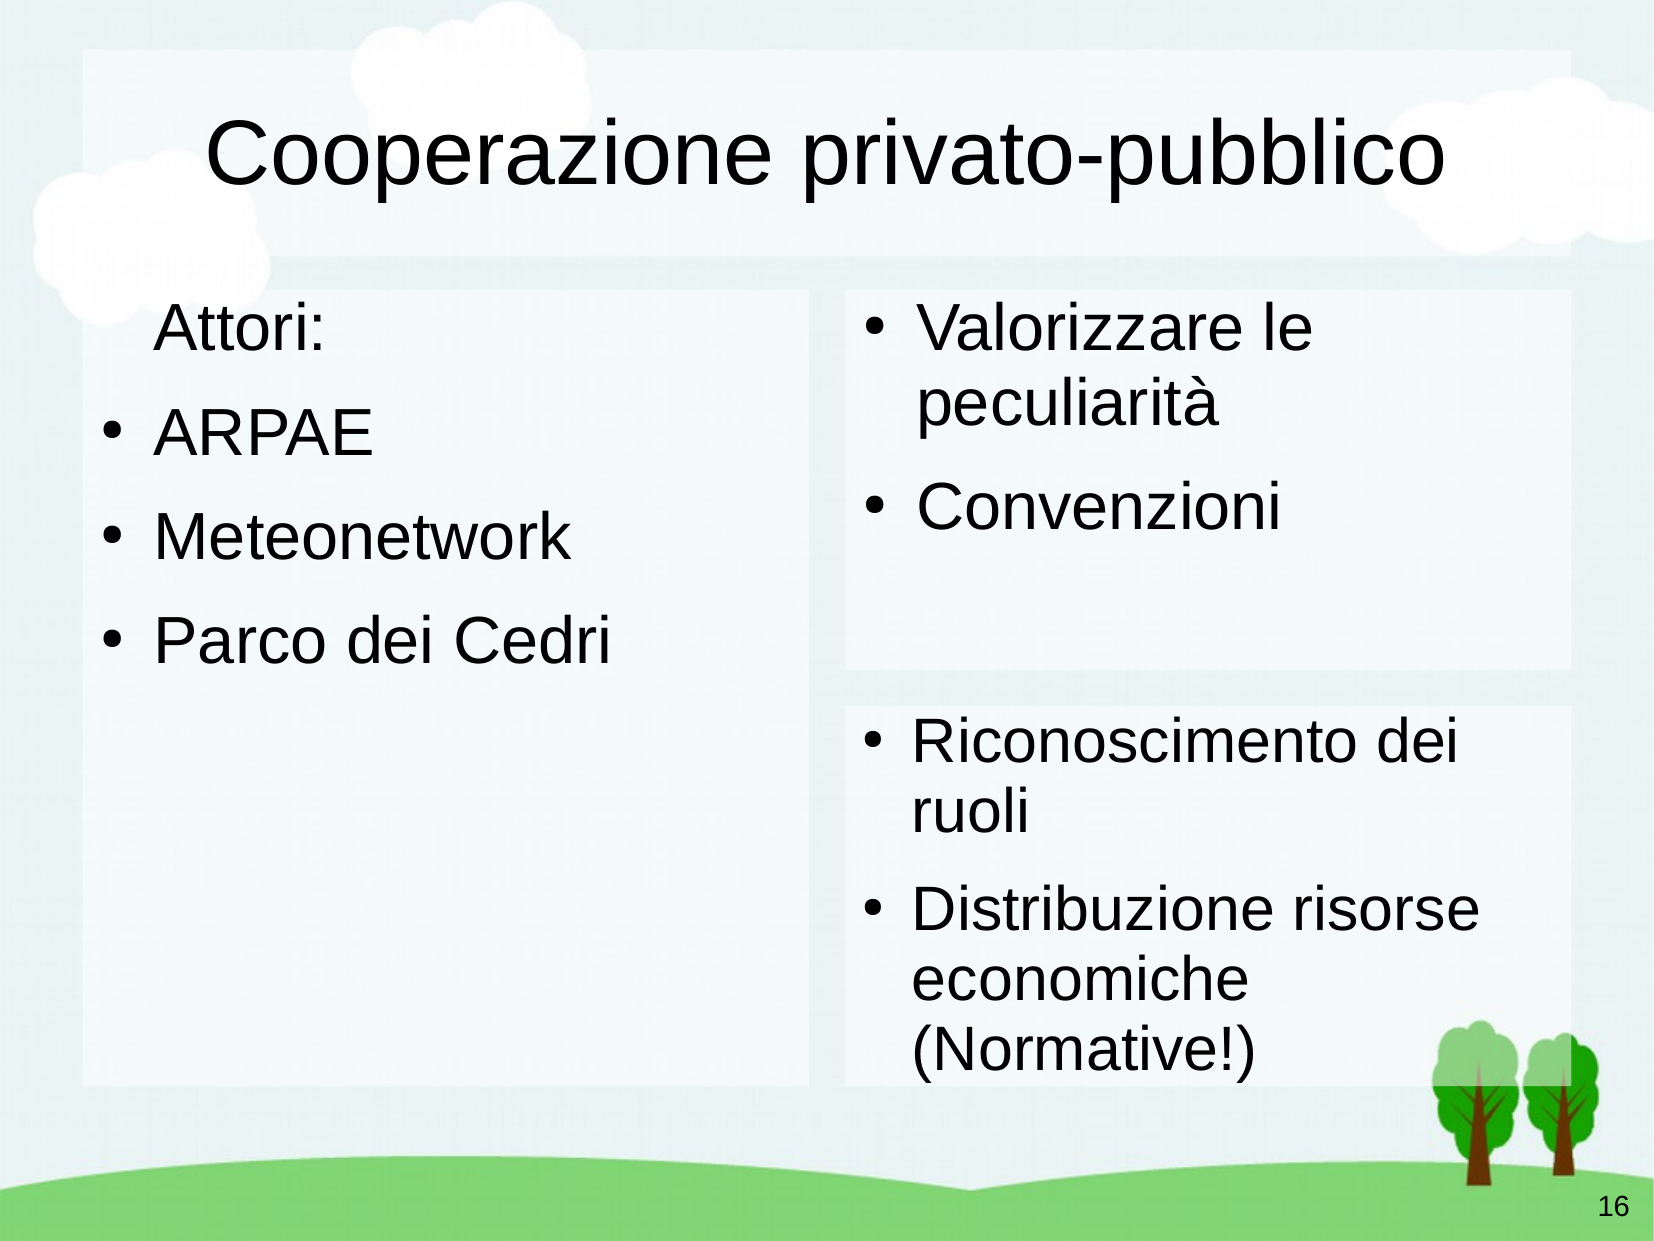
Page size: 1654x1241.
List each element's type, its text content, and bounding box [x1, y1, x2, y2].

list Valorizzare le peculiarità Convenzioni [845, 290, 1572, 671]
list Attori: ARPAE Meteonetwork Parco dei Cedri [82, 290, 809, 1087]
title Cooperazione privato-pubblico [82, 49, 1571, 257]
list Riconoscimento dei ruoli Distribuzione risorse economiche (Normative!) [845, 706, 1572, 1087]
picture [0, 0, 1654, 1241]
